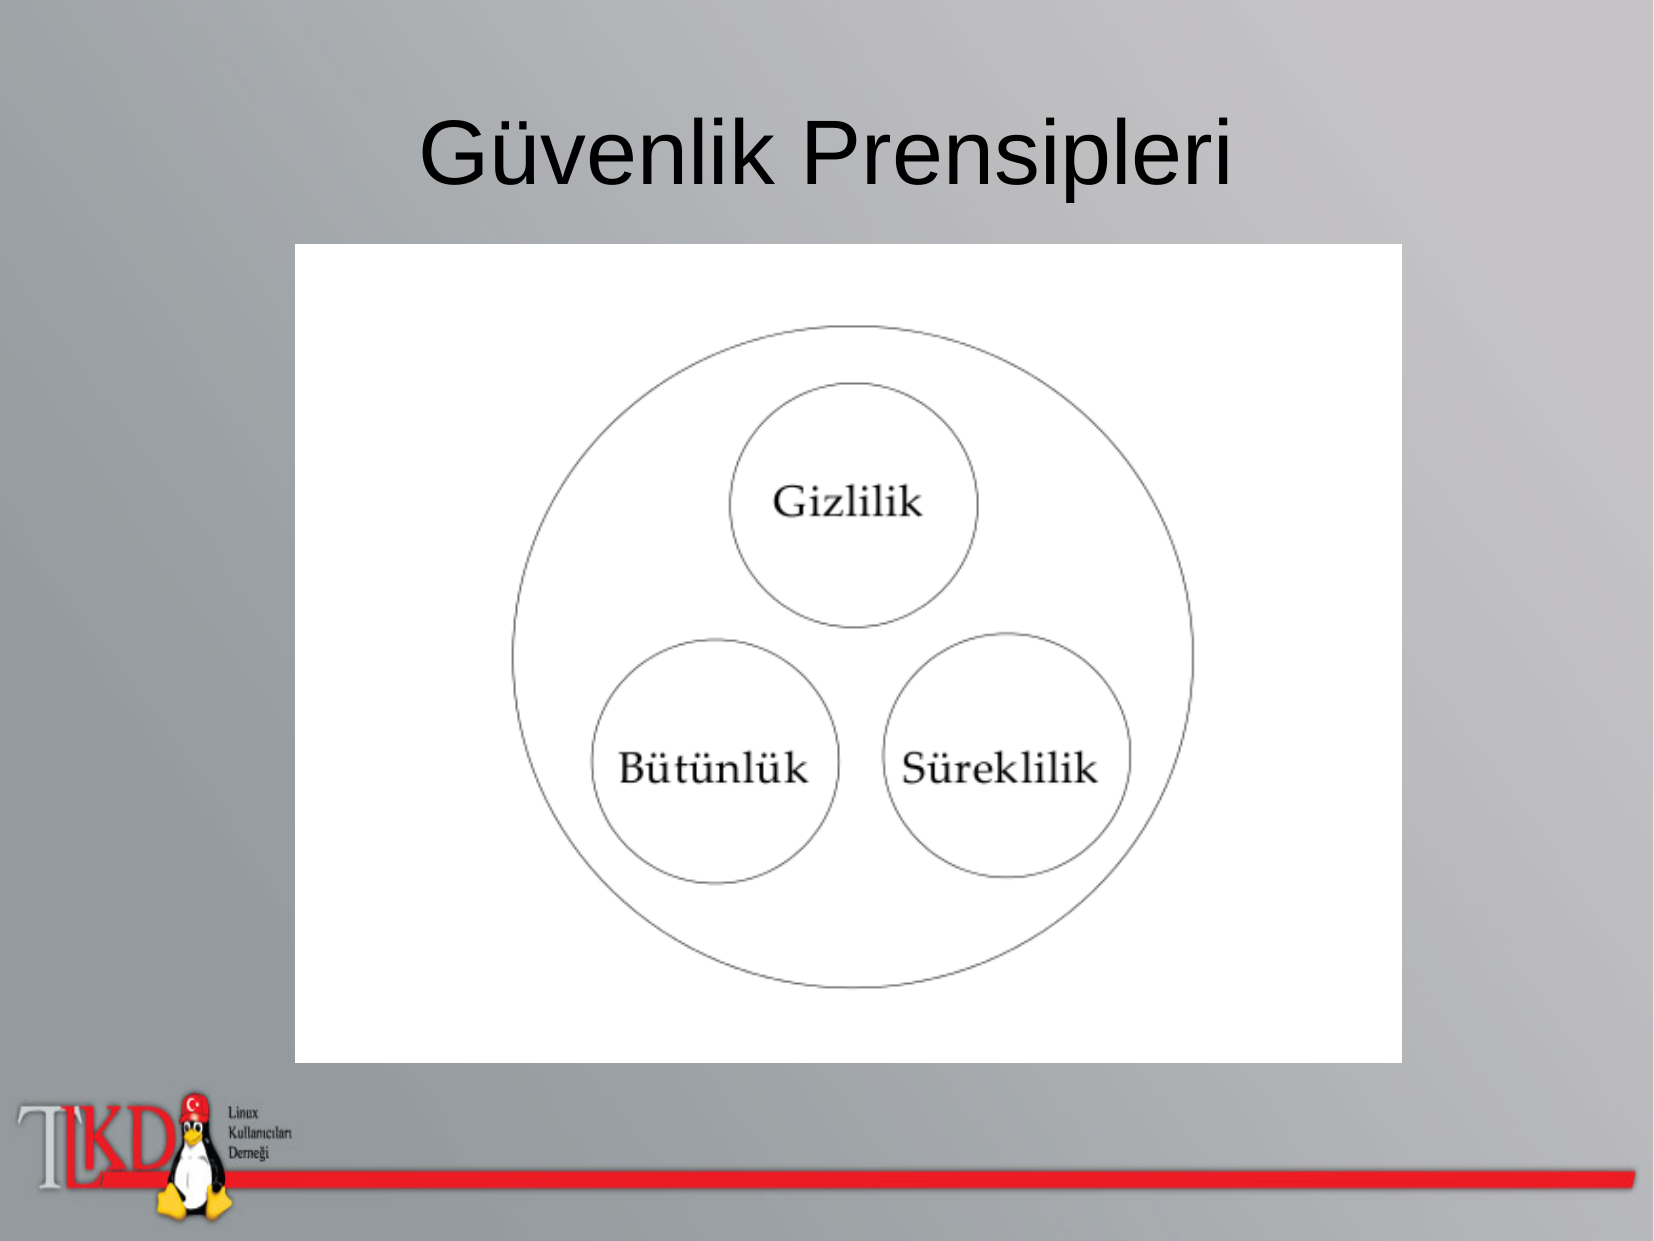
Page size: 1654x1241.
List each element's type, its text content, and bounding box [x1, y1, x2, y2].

picture [0, 0, 1654, 1241]
title Güvenlik Prensipleri [82, 49, 1571, 257]
